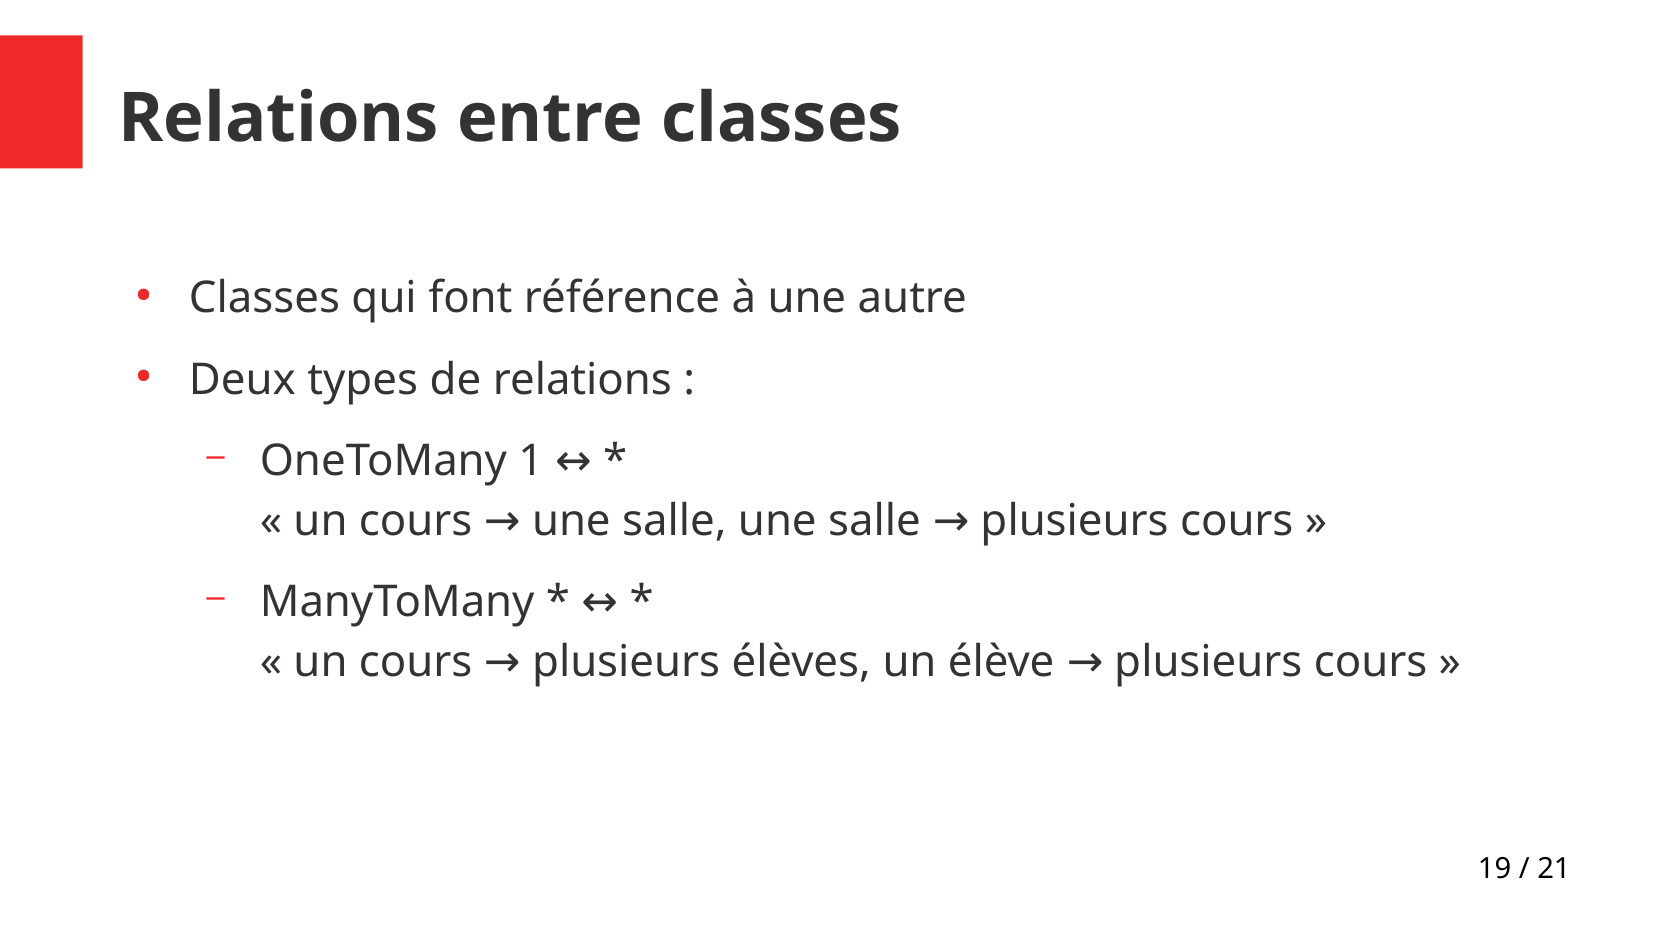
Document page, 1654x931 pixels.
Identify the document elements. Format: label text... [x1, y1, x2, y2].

list Classes qui font référence à une autre Deux types de relations : OneToMany 1 ↔ * « un cours → une salle, une salle → plusieurs cours » ManyToMany * ↔ * « un cours → plusieurs élèves, un élève → plusieurs cours » [118, 265, 1536, 806]
title Relations entre classes [118, 37, 1571, 193]
